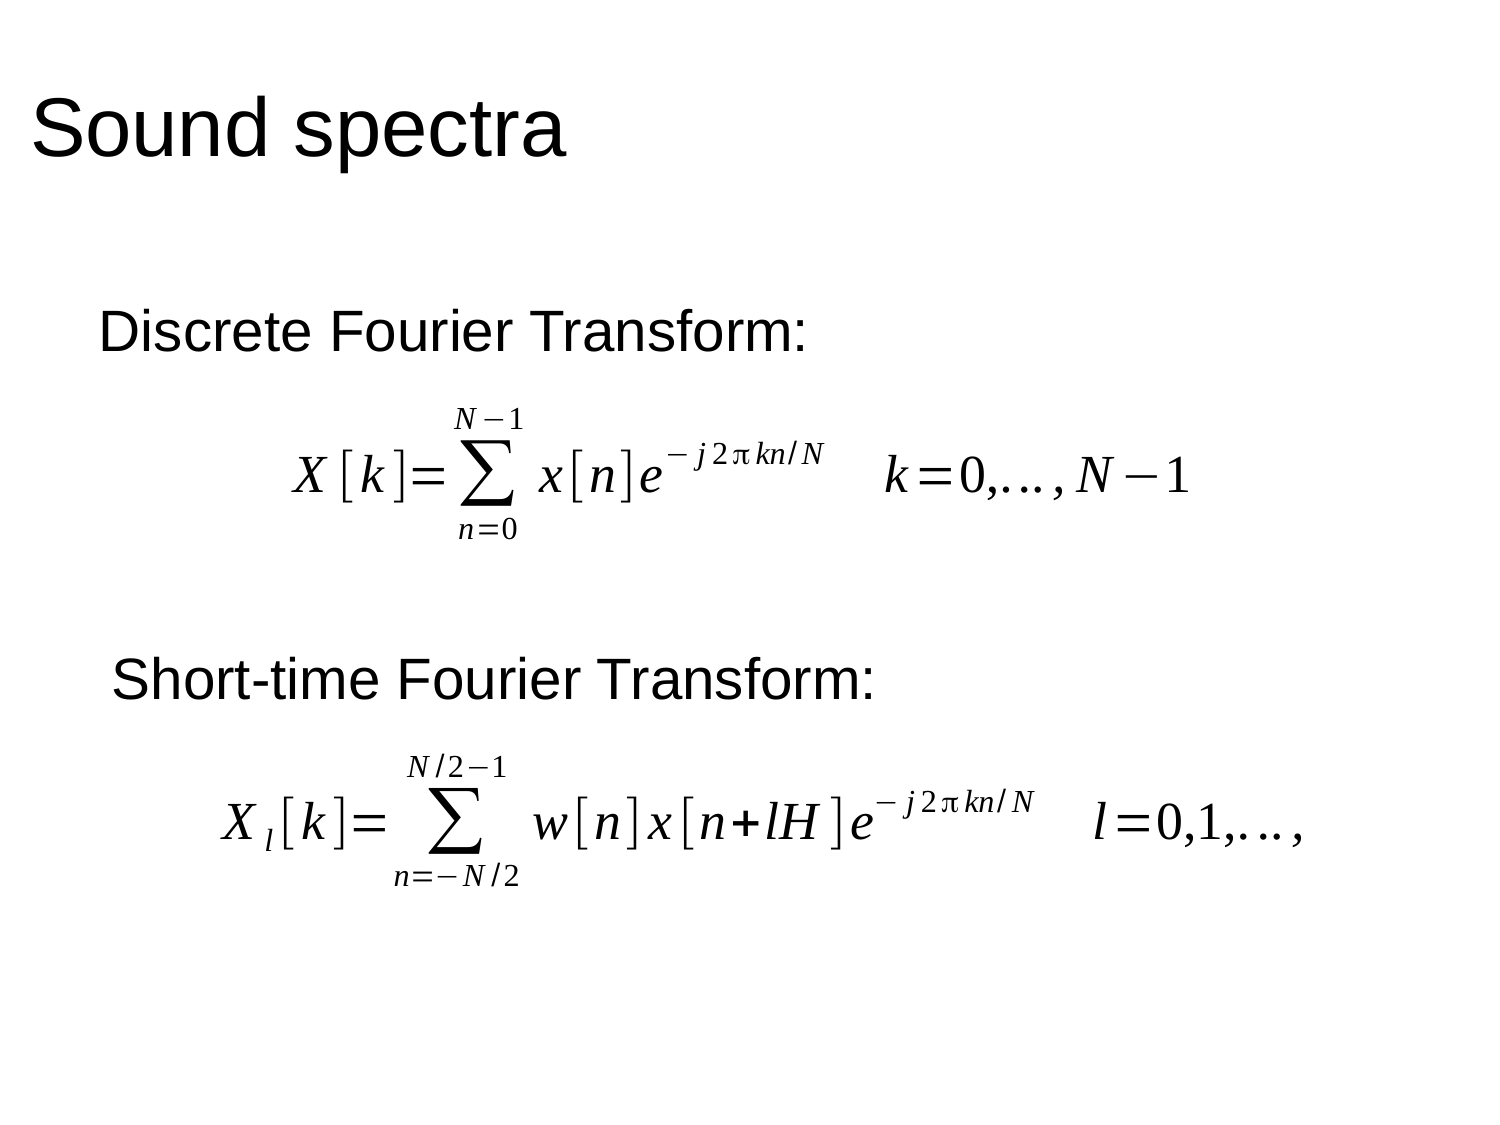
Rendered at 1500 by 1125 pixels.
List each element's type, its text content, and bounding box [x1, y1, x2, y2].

chart [281, 401, 1198, 546]
title Sound spectra [30, 24, 1456, 232]
text_box Short-time Fourier Transform: [97, 639, 892, 720]
chart [210, 748, 1311, 894]
text_box Discrete Fourier Transform: [84, 291, 824, 372]
